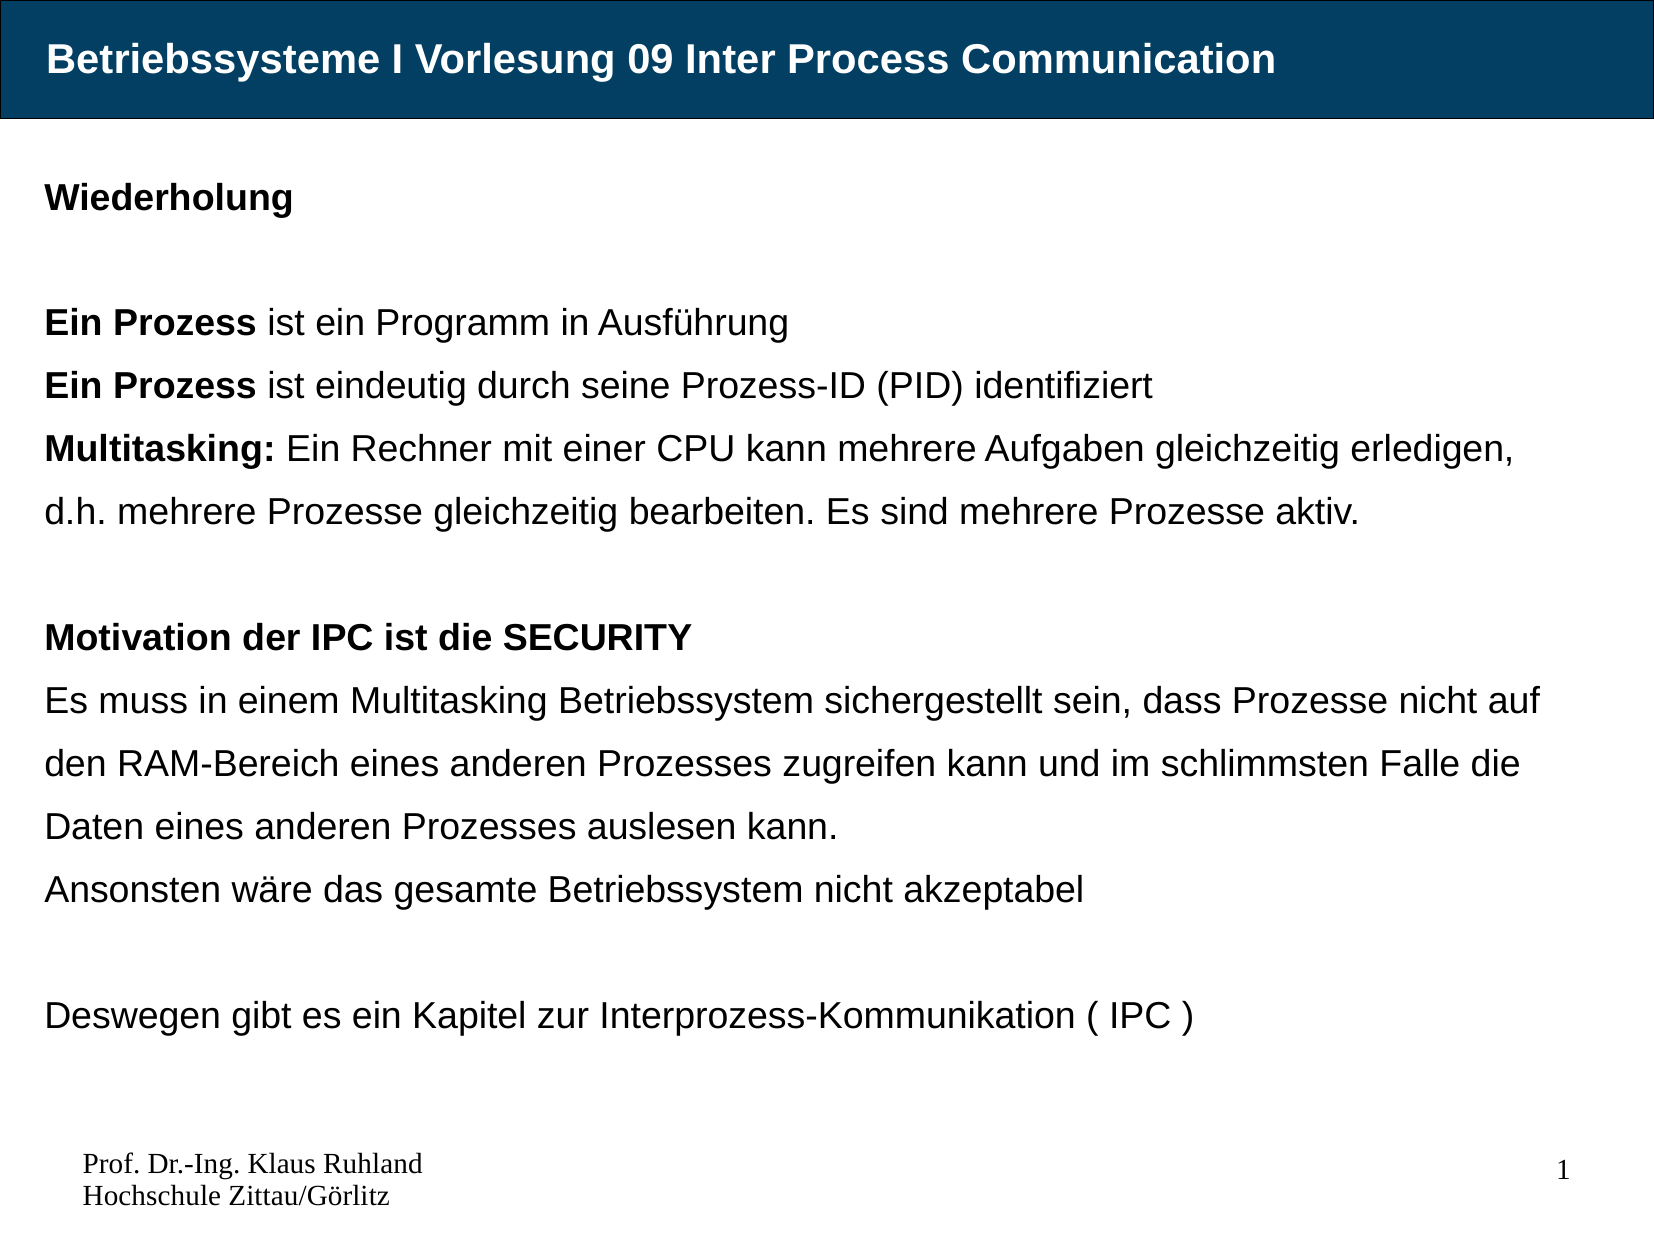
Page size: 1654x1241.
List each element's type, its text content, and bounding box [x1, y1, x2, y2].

text_box Wiederholung Ein Prozess ist ein Programm in Ausführung Ein Prozess ist eindeutig durch seine Prozess-ID (PID) identifiziert Multitasking: Ein Rechner mit einer CPU kann mehrere Aufgaben gleichzeitig erledigen, d.h. mehrere Prozesse gleichzeitig bearbeiten. Es sind mehrere Prozesse aktiv. Motivation der IPC ist die SECURITY Es muss in einem Multitasking Betriebssystem sichergestellt sein, dass Prozesse nicht auf den RAM-Bereich eines anderen Prozesses zugreifen kann und im schlimmsten Falle die Daten eines anderen Prozesses auslesen kann. Ansonsten wäre das gesamte Betriebssystem nicht akzeptabel Deswegen gibt es ein Kapitel zur Interprozess-Kommunikation ( IPC ) [29, 147, 1565, 1121]
